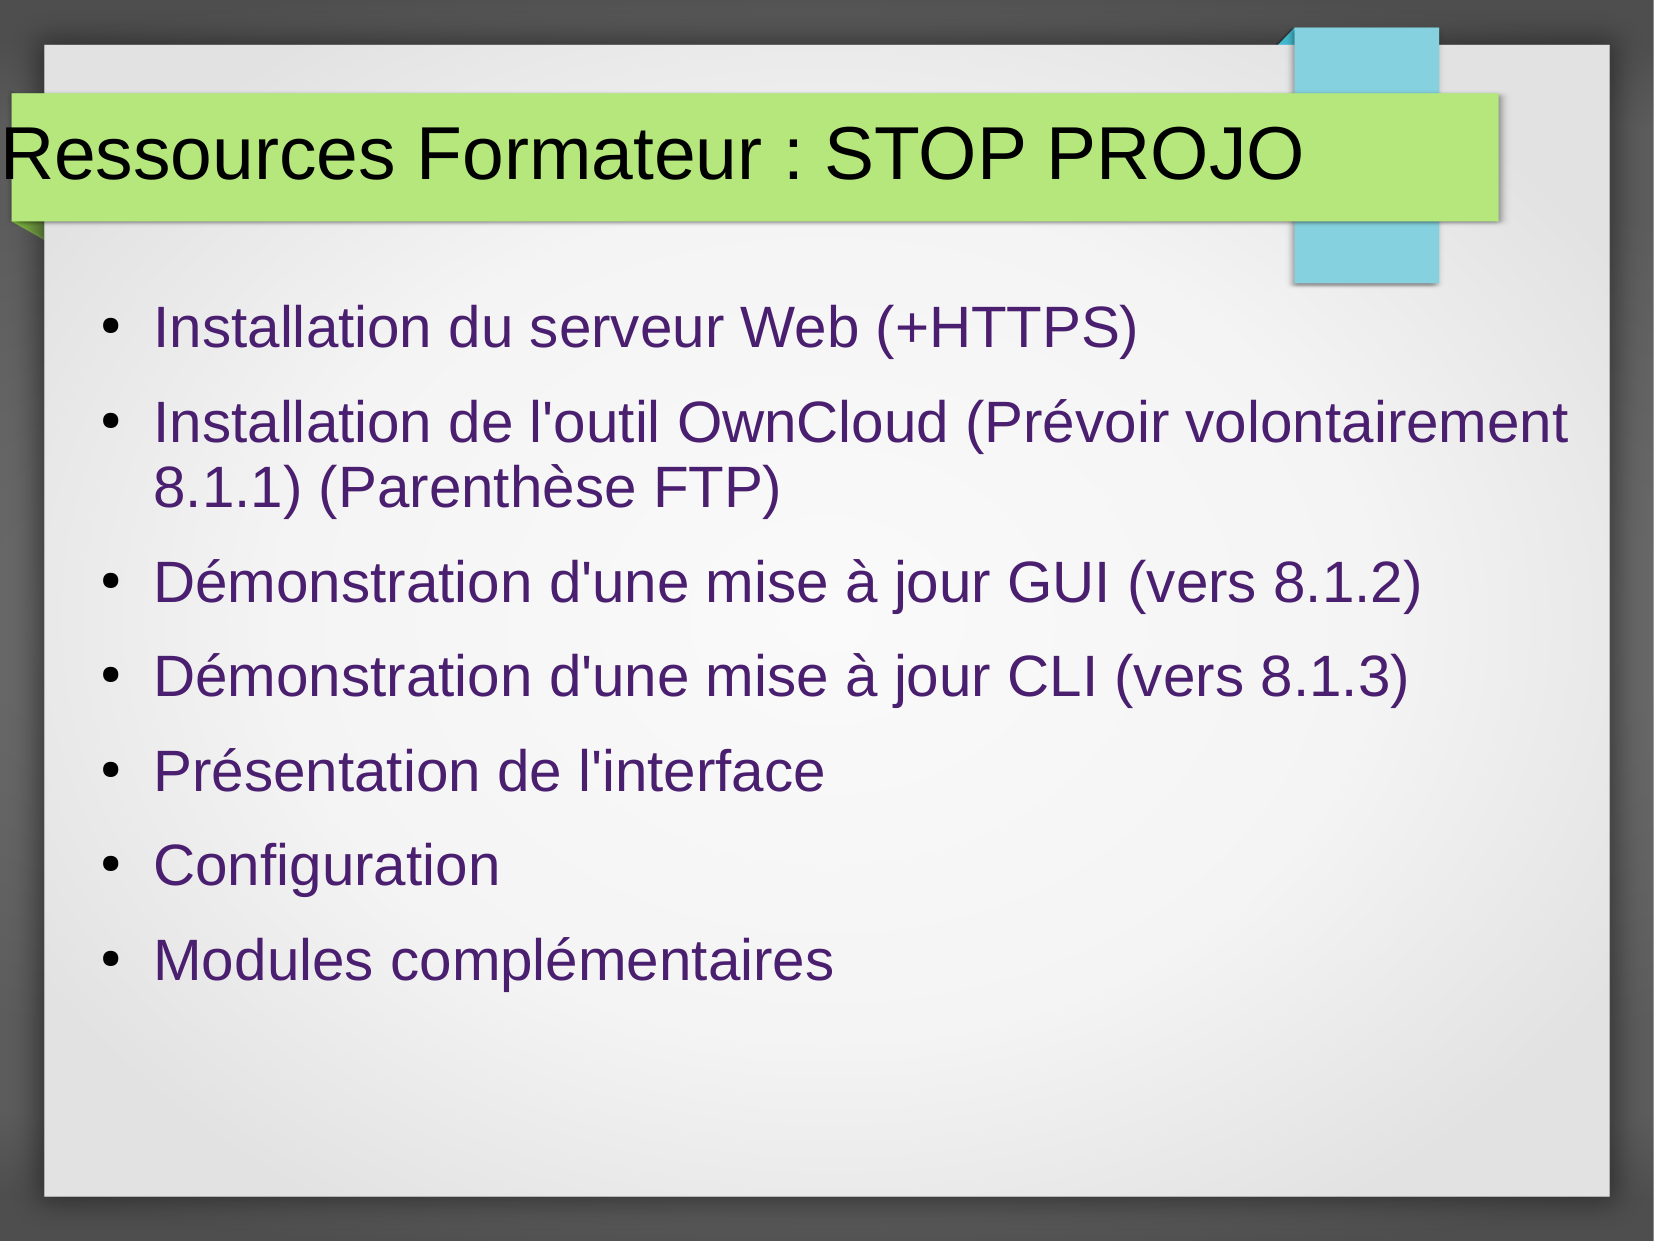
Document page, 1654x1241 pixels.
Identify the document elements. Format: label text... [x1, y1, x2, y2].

title Ressources Formateur : STOP PROJO [0, 69, 1512, 238]
picture [0, 0, 1654, 1241]
list Installation du serveur Web (+HTTPS) Installation de l'outil OwnCloud (Prévoir volontairement 8.1.1) (Parenthèse FTP) Démonstration d'une mise à jour GUI (vers 8.1.2) Démonstration d'une mise à jour CLI (vers 8.1.3) Présentation de l'interface Configuration Modules complémentaires [82, 295, 1571, 1015]
